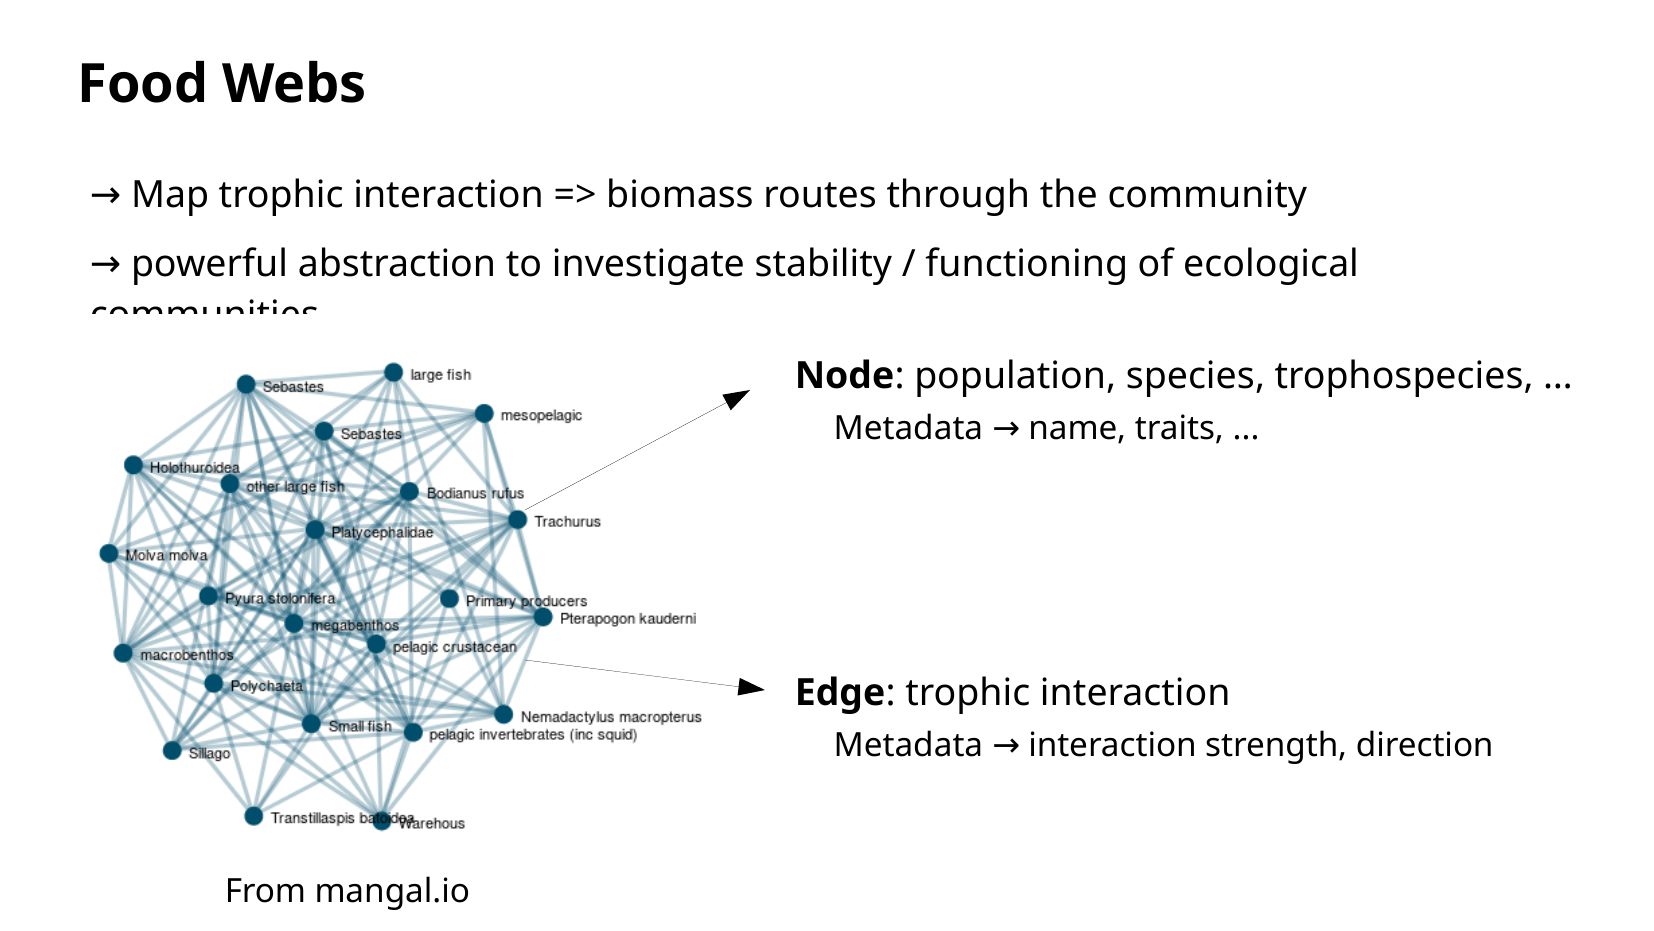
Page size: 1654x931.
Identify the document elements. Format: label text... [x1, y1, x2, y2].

text_box Food Webs [62, 36, 961, 121]
text_box From mangal.io [210, 859, 496, 916]
text_box → Map trophic interaction => biomass routes through the community → powerful abstraction to investigate stability / functioning of ecological communities [75, 159, 1591, 316]
picture [45, 314, 735, 861]
text_box Edge: trophic interaction Metadata → interaction strength, direction [780, 657, 1576, 814]
text_box Node: population, species, trophospecies, … Metadata → name, traits, ... [780, 340, 1621, 497]
